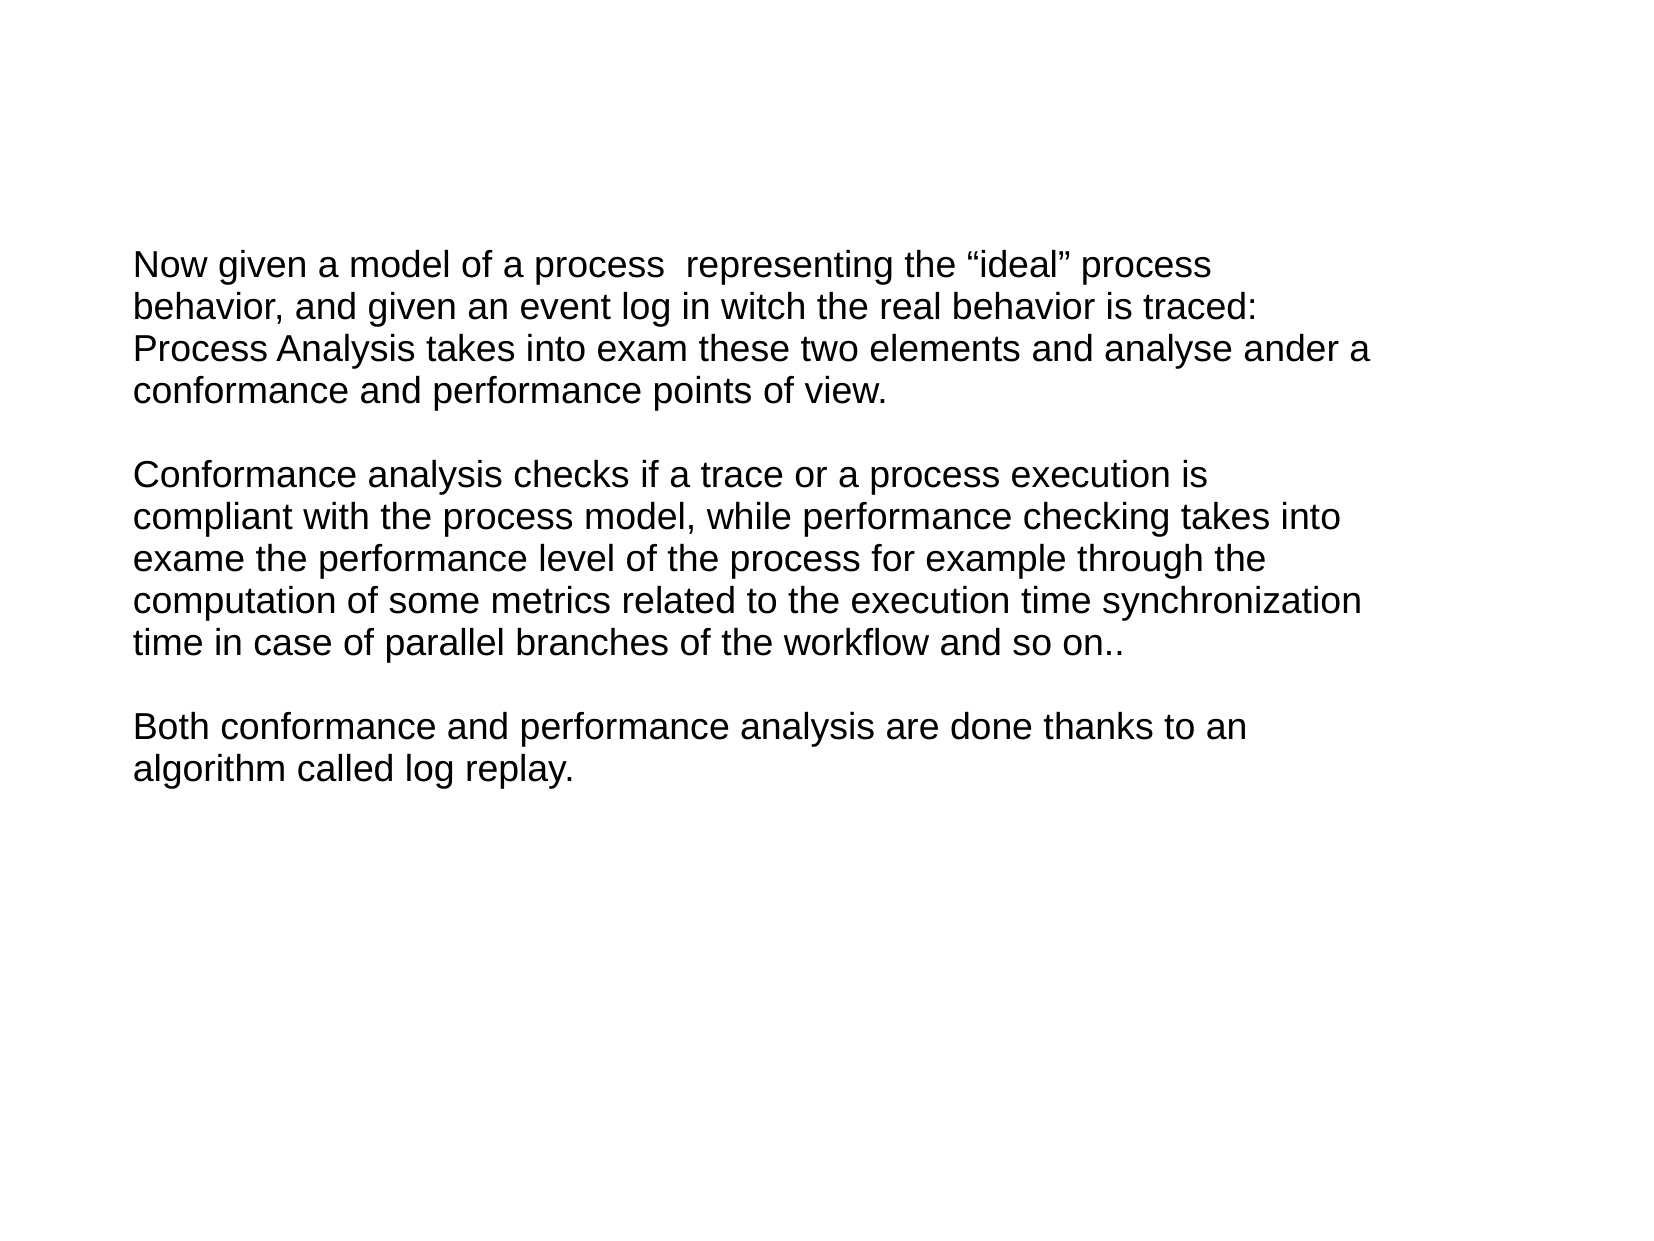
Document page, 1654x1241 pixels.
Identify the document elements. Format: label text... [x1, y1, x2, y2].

text_box Now given a model of a process representing the “ideal” process behavior, and given an event log in witch the real behavior is traced: Process Analysis takes into exam these two elements and analyse ander a conformance and performance points of view. Conformance analysis checks if a trace or a process execution is compliant with the process model, while performance checking takes into exame the performance level of the process for example through the computation of some metrics related to the execution time synchronization time in case of parallel branches of the workflow and so on.. Both conformance and performance analysis are done thanks to an algorithm called log replay. [118, 236, 1388, 839]
